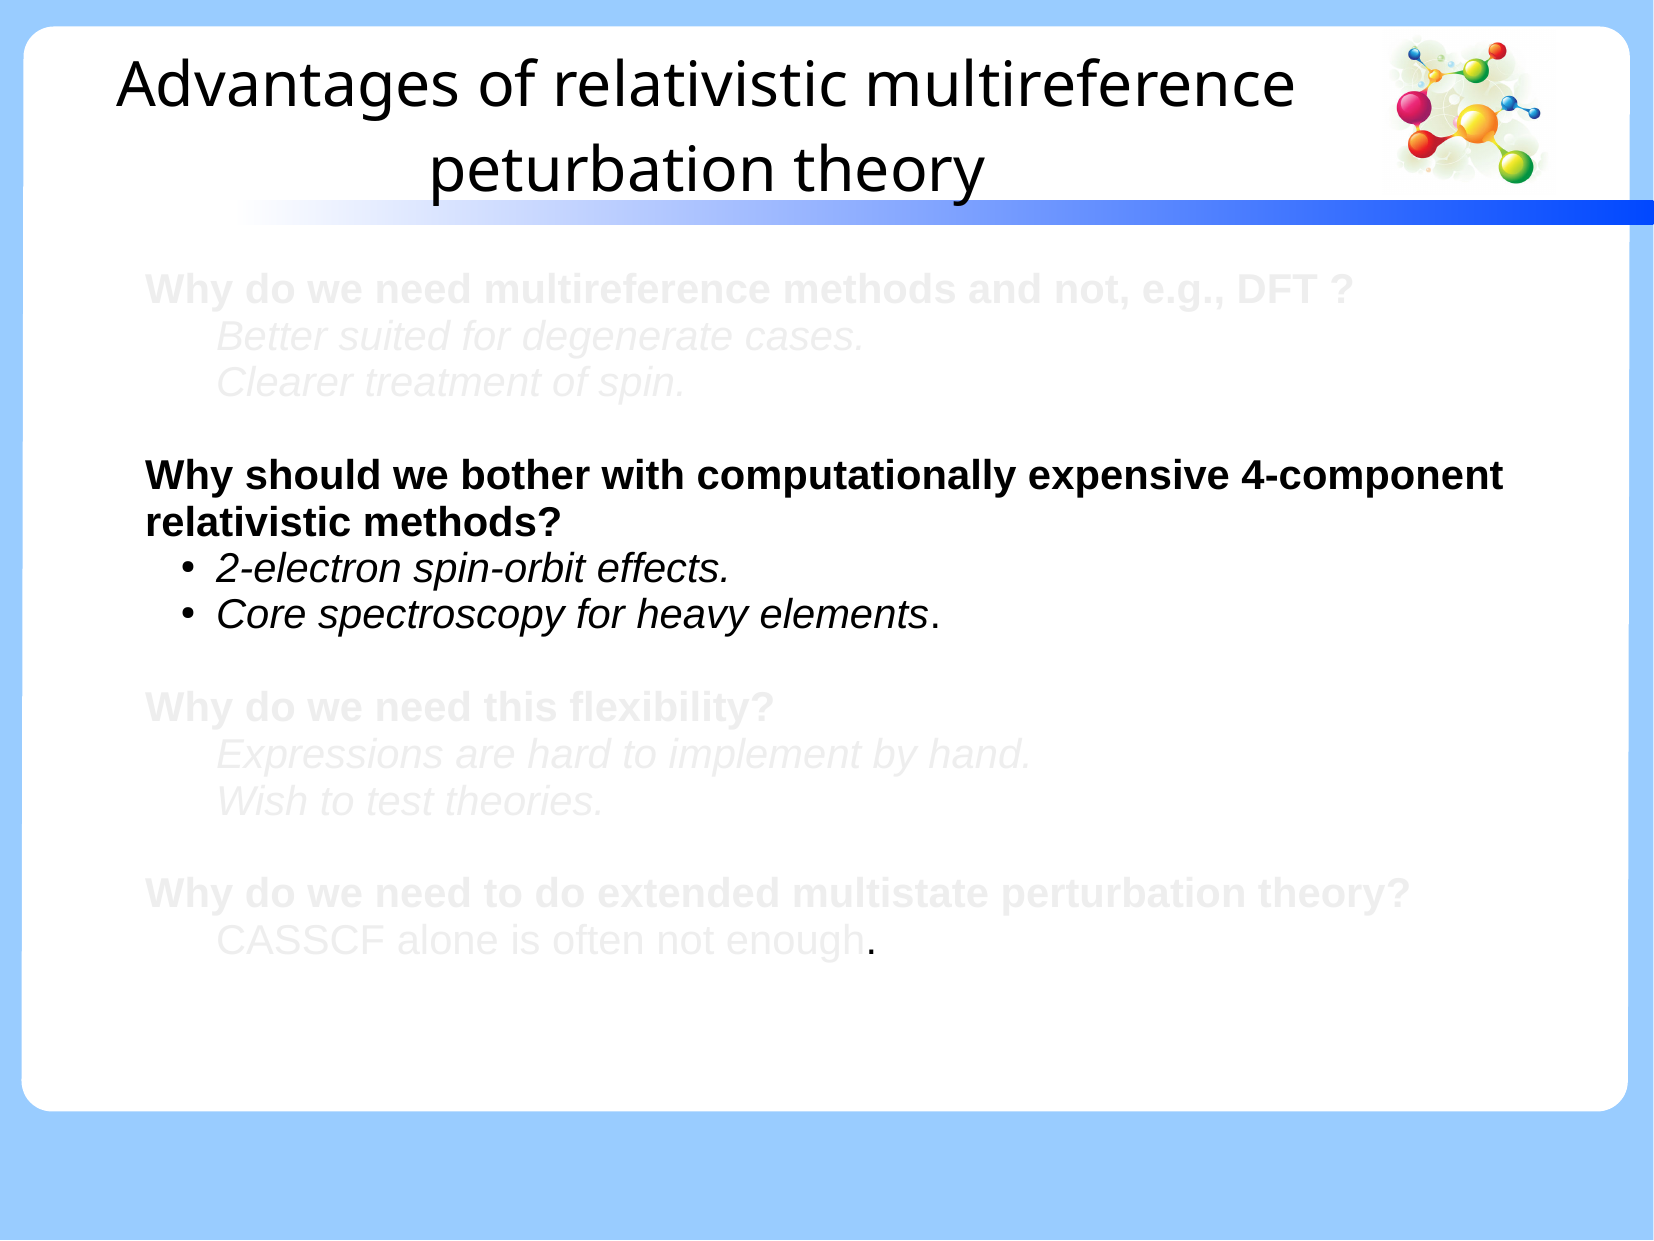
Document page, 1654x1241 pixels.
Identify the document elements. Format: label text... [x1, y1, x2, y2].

text_box Why do we need multireference methods and not, e.g., DFT ? Better suited for degenerate cases. Clearer treatment of spin. Why should we bother with computationally expensive 4-component relativistic methods? 2-electron spin-orbit effects. Core spectroscopy for heavy elements. Why do we need this flexibility? Expressions are hard to implement by hand. Wish to test theories. Why do we need to do extended multistate perturbation theory? CASSCF alone is often not enough. [95, 258, 1568, 1043]
title Advantages of relativistic multireference peturbation theory [82, 49, 1332, 201]
picture [1382, 29, 1556, 195]
